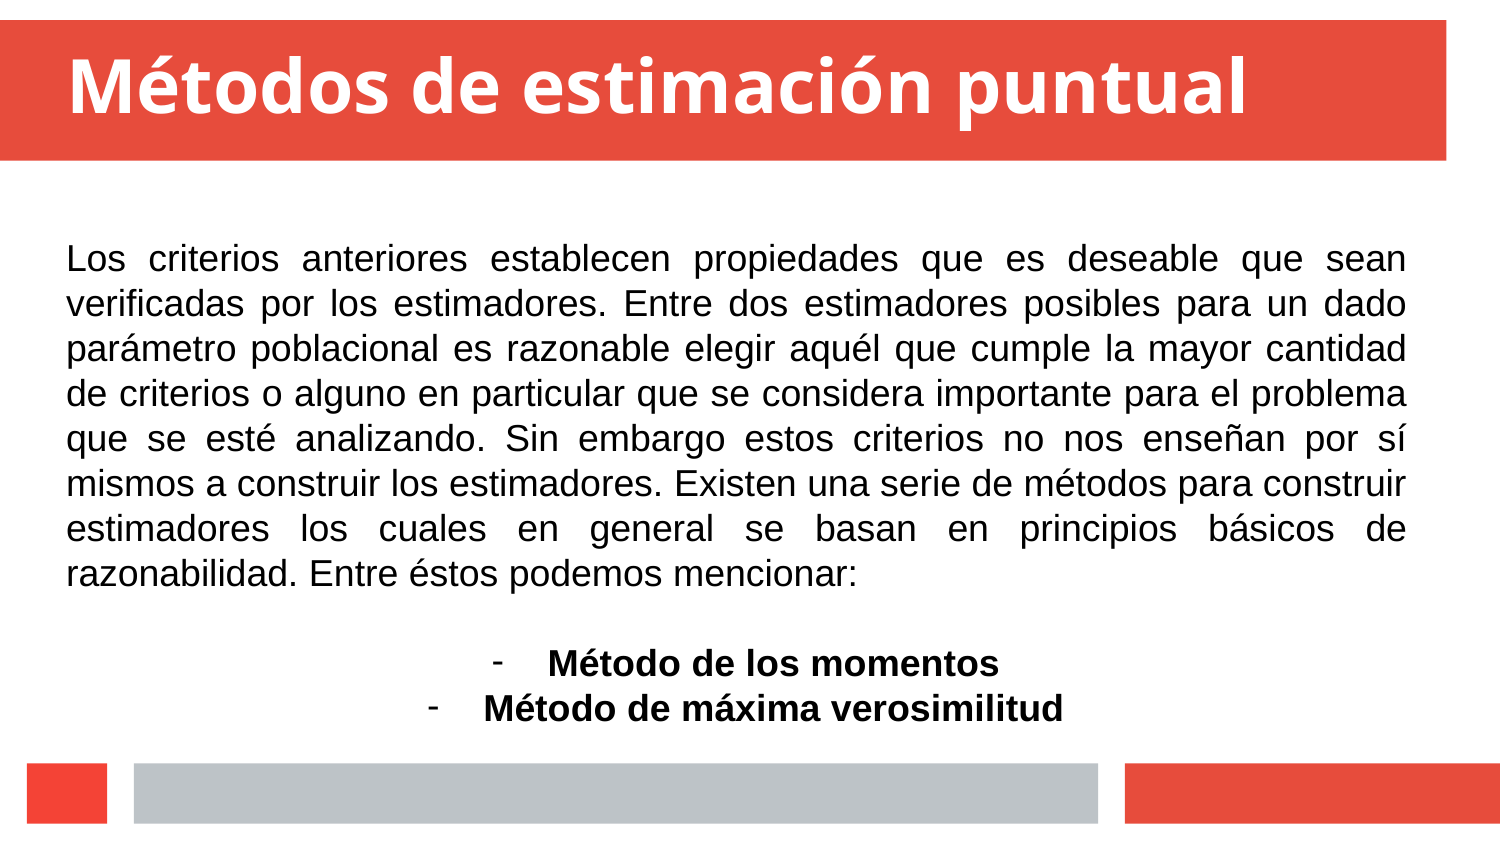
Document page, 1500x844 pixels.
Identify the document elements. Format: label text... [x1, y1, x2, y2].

list Los criterios anteriores establecen propiedades que es deseable que sean verificadas por los estimadores. Entre dos estimadores posibles para un dado parámetro poblacional es razonable elegir aquél que cumple la mayor cantidad de criterios o alguno en particular que se considera importante para el problema que se esté analizando. Sin embargo estos criterios no nos enseñan por sí mismos a construir los estimadores. Existen una serie de métodos para construir estimadores los cuales en general se basan en principios básicos de razonabilidad. Entre éstos podemos mencionar: Método de los momentos Método de máxima verosimilitud [53, 220, 1420, 744]
title Métodos de estimación puntual [53, 40, 1447, 141]
